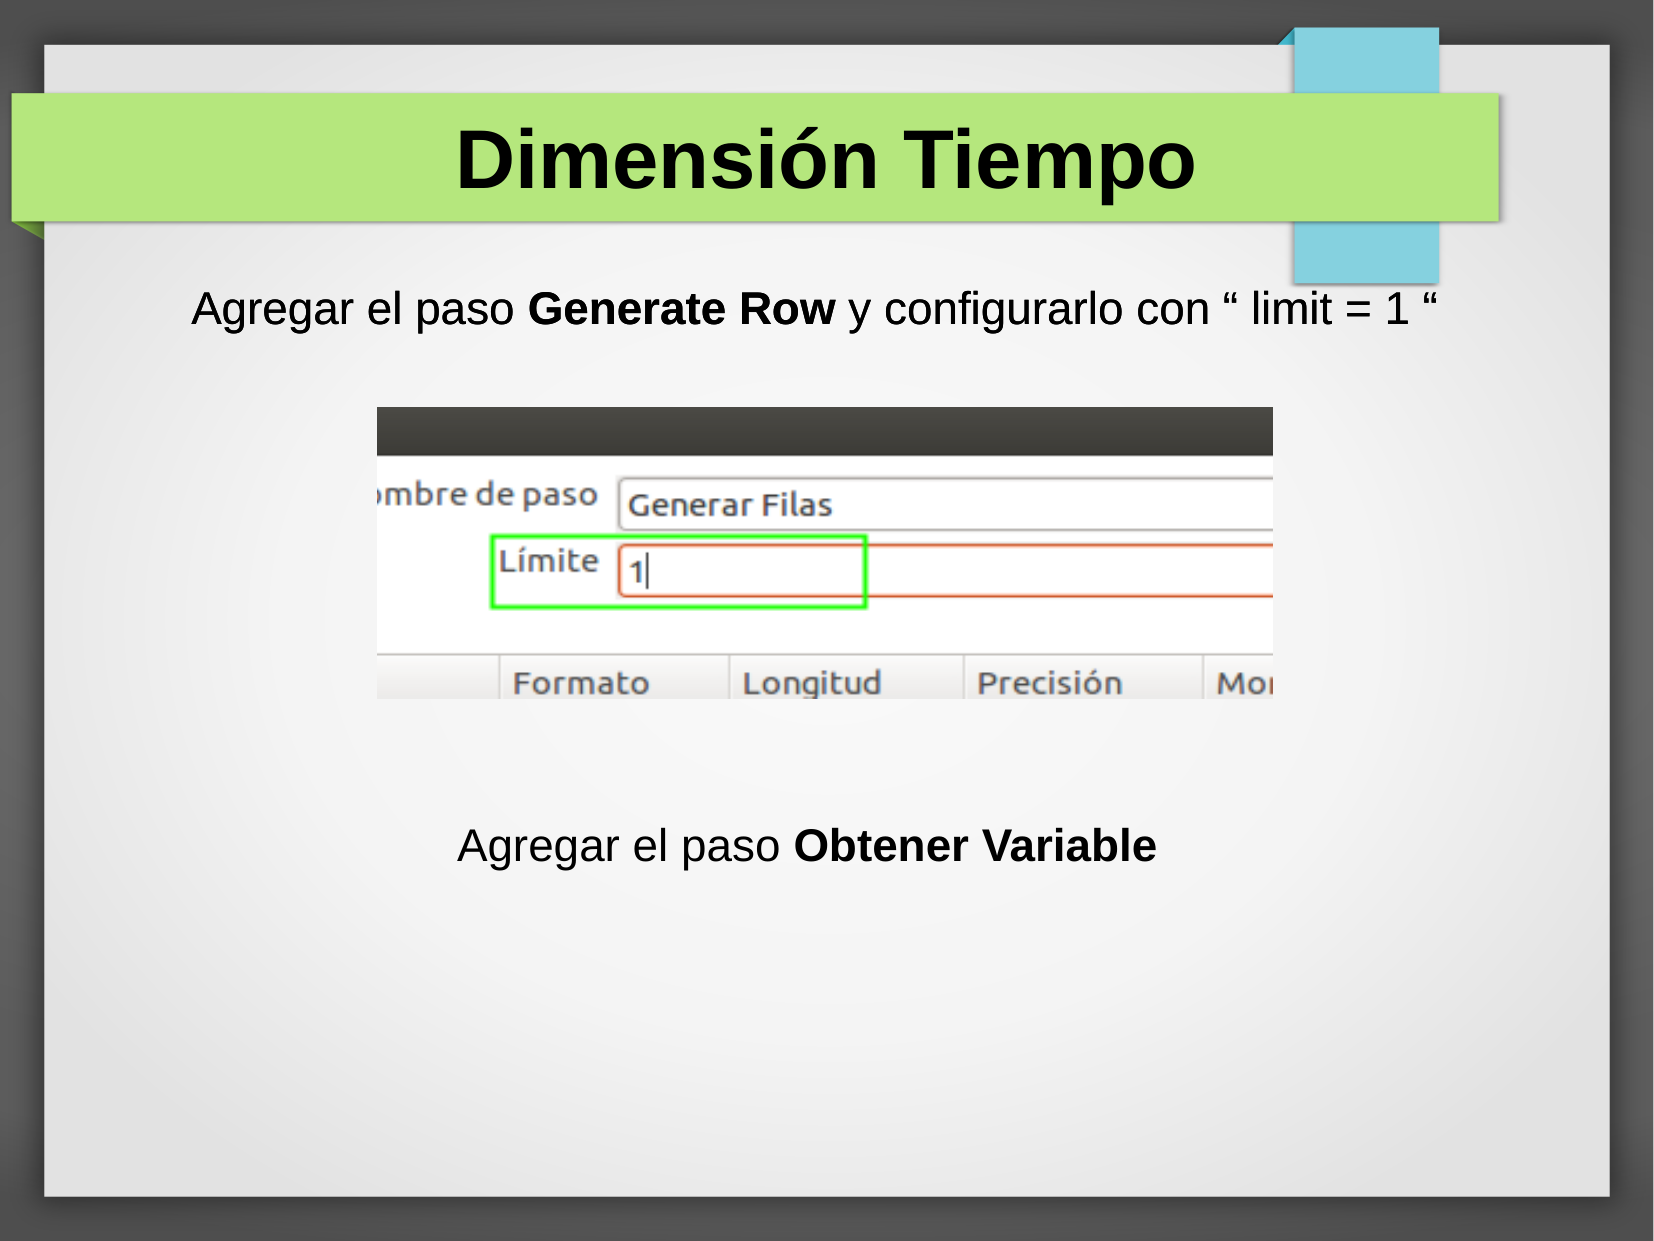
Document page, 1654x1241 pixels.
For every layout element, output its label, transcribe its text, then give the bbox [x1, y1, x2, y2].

text_box Agregar el paso Obtener Variable [442, 813, 1173, 880]
picture [0, 0, 1654, 1241]
title Dimensión Tiempo [70, 106, 1583, 213]
text_box Agregar el paso Generate Row y configurarlo con “ limit = 1 “ [176, 275, 1454, 342]
